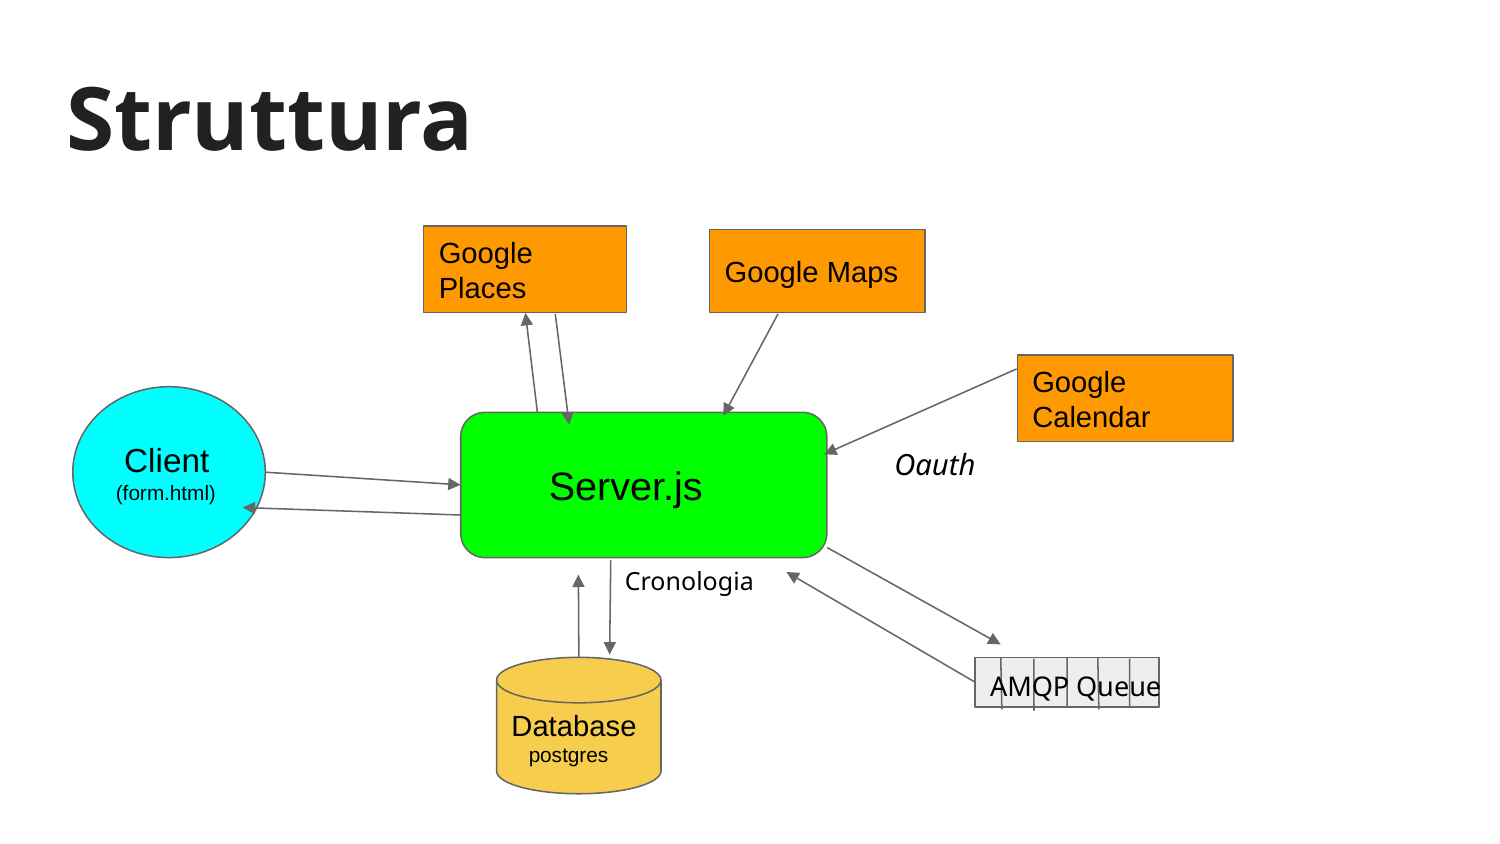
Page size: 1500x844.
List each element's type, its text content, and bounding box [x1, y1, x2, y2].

text_box Google Maps [709, 229, 926, 313]
text_box Client (form.html) [72, 386, 266, 558]
text_box Google Calendar [1017, 354, 1233, 442]
text_box Google Places [423, 225, 627, 313]
text_box Database postgres [496, 657, 662, 794]
text_box Oauth [879, 431, 1002, 492]
text_box Struttura [51, 47, 1449, 180]
text_box Cronologia [610, 550, 821, 637]
text_box AMQP Queue [975, 654, 1186, 741]
text_box Server.js [460, 412, 827, 558]
